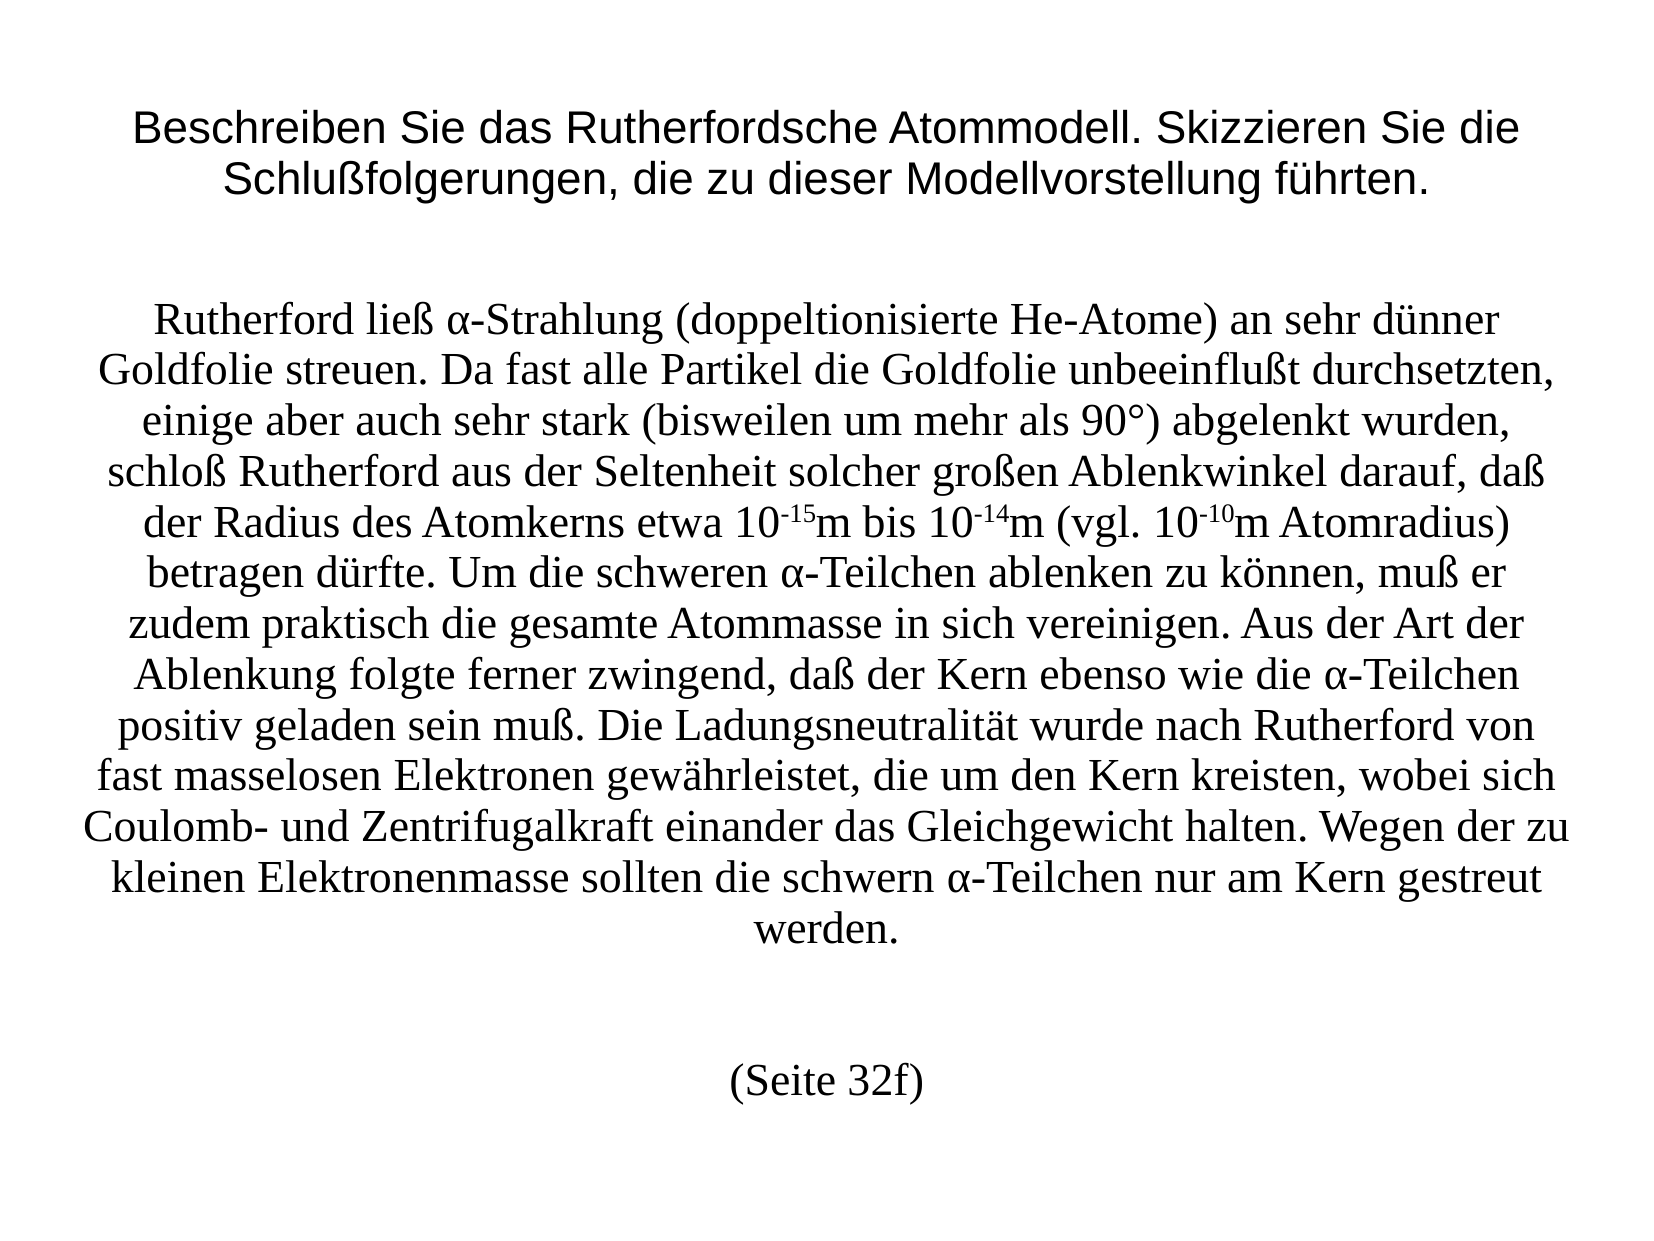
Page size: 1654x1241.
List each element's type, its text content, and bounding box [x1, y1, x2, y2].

subtitle Rutherford ließ α-Strahlung (doppeltionisierte He-Atome) an sehr dünner Goldfolie streuen. Da fast alle Partikel die Goldfolie unbeeinflußt durchsetzten, einige aber auch sehr stark (bisweilen um mehr als 90°) abgelenkt wurden, schloß Rutherford aus der Seltenheit solcher großen Ablenkwinkel darauf, daß der Radius des Atomkerns etwa 10-15m bis 10-14m (vgl. 10-10m Atomradius) betragen dürfte. Um die schweren α-Teilchen ablenken zu können, muß er zudem praktisch die gesamte Atommasse in sich vereinigen. Aus der Art der Ablenkung folgte ferner zwingend, daß der Kern ebenso wie die α-Teilchen positiv geladen sein muß. Die Ladungsneutralität wurde nach Rutherford von fast masselosen Elektronen gewährleistet, die um den Kern kreisten, wobei sich Coulomb- und Zentrifugalkraft einander das Gleichgewicht halten. Wegen der zu kleinen Elektronenmasse sollten die schwern α-Teilchen nur am Kern gestreut werden. (Seite 32f) [82, 290, 1571, 1109]
title Beschreiben Sie das Rutherfordsche Atommodell. Skizzieren Sie die Schlußfolgerungen, die zu dieser Modellvorstellung führten. [82, 49, 1571, 257]
